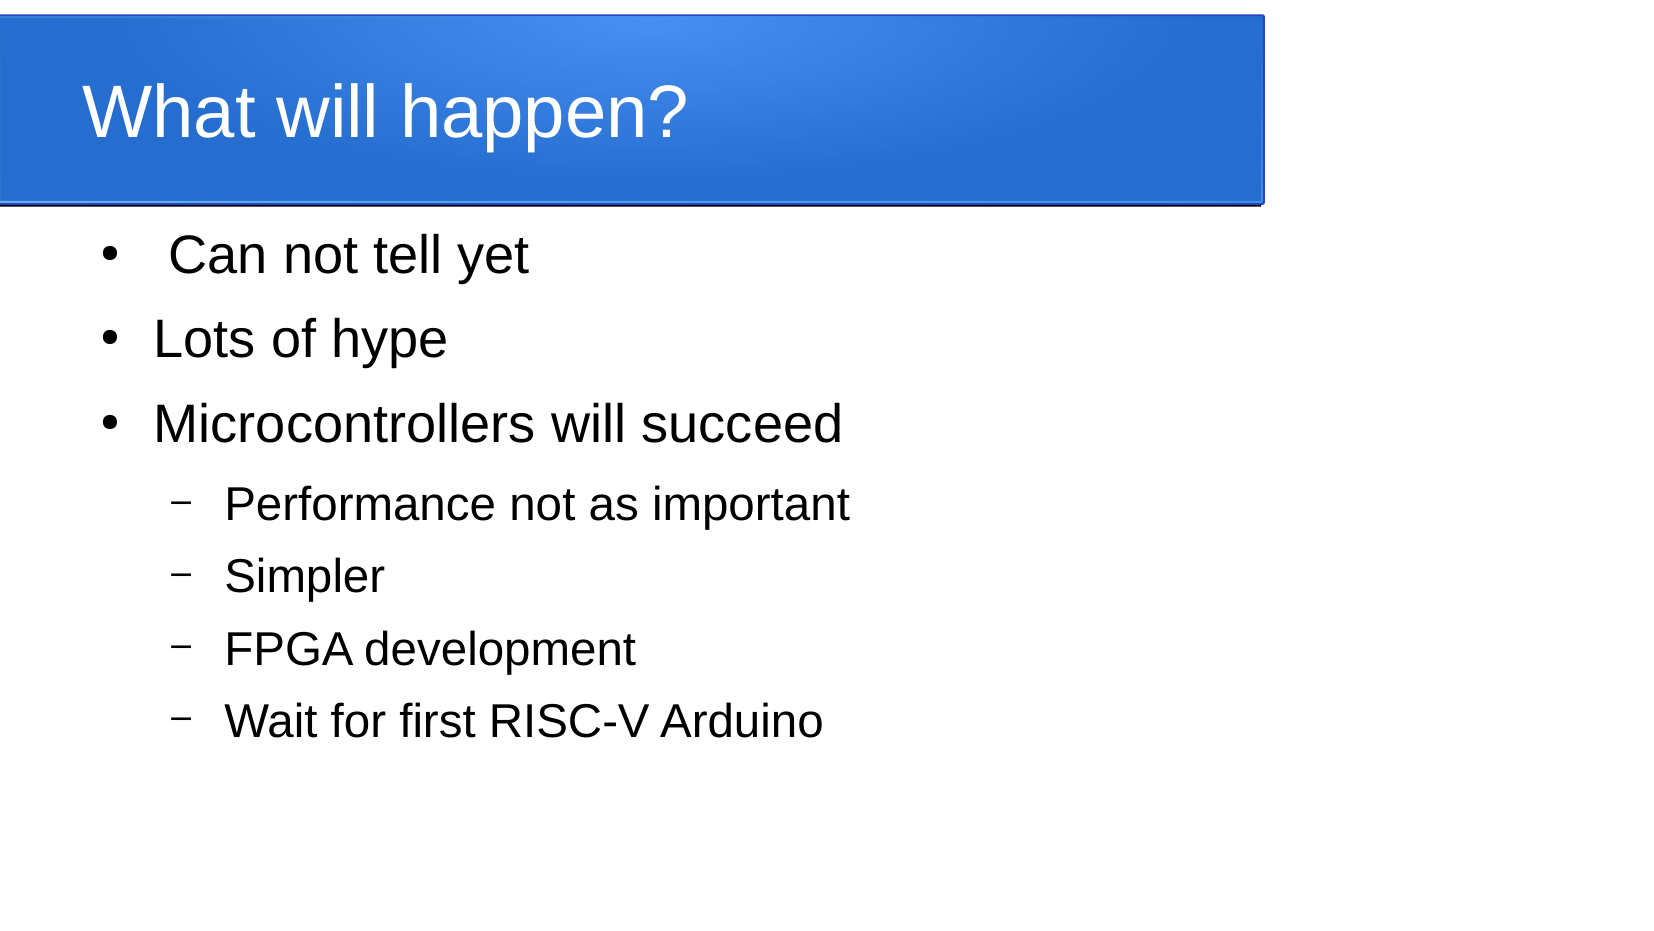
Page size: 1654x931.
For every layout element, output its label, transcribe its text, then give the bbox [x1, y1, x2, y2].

title What will happen? [82, 35, 1235, 189]
list Can not tell yet Lots of hype Microcontrollers will succeed Performance not as important Simpler FPGA development Wait for first RISC-V Arduino [82, 224, 1571, 764]
